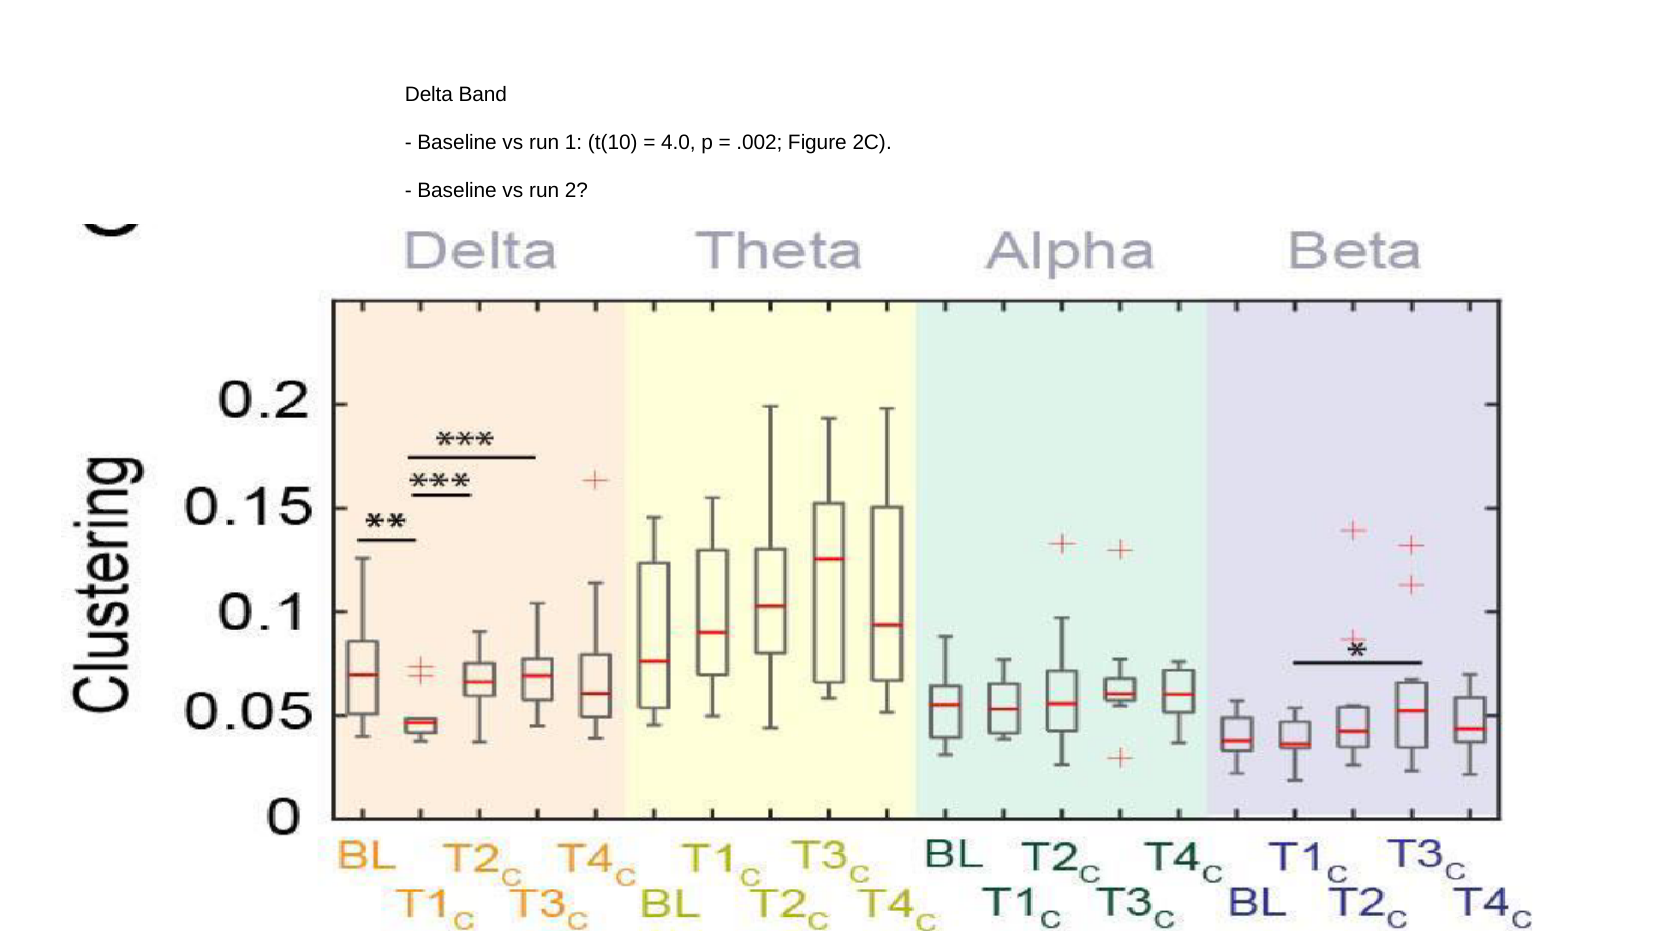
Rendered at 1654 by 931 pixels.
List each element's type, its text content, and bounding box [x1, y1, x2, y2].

text_box Delta Band - Baseline vs run 1: (t(10) = 4.0, p = .002; Figure 2C). - Baseline vs run 2? [390, 75, 916, 211]
picture [60, 224, 1546, 931]
